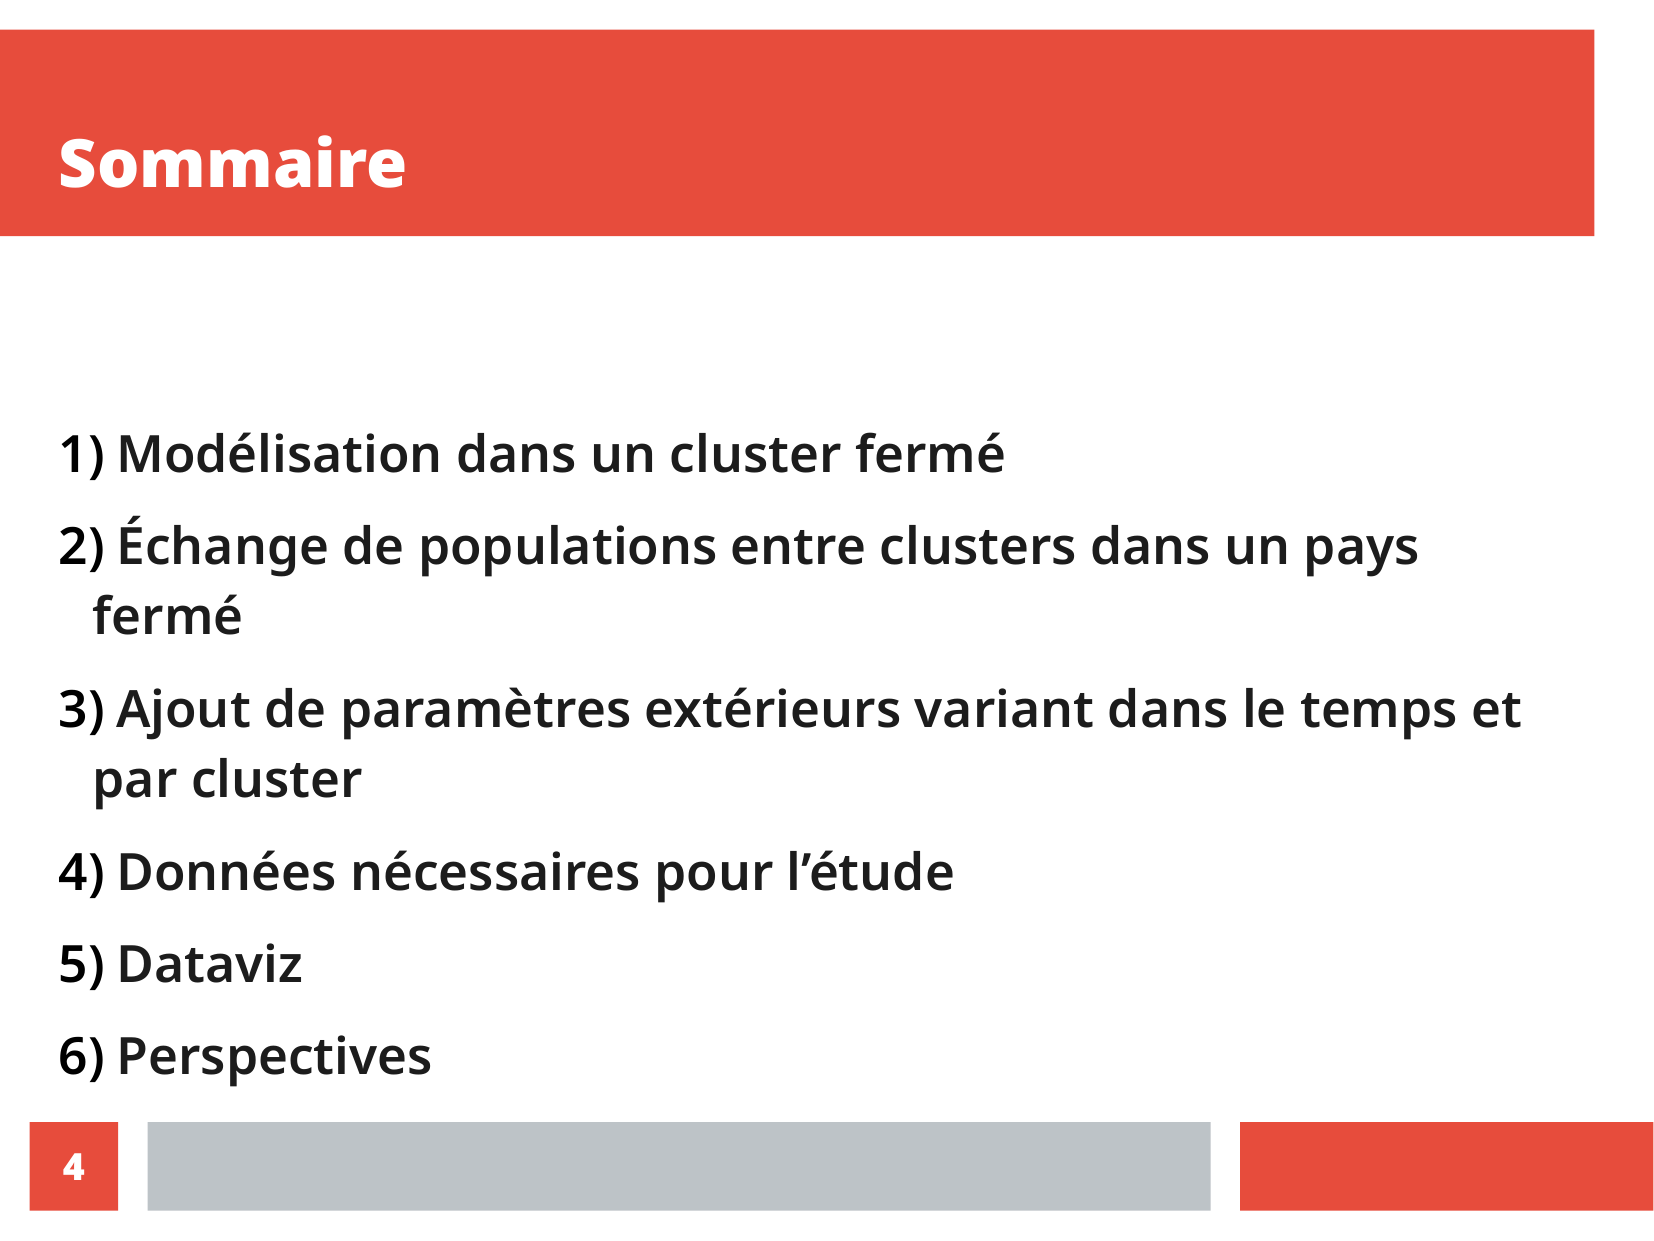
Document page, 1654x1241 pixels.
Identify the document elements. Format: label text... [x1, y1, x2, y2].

title Sommaire [59, 59, 1595, 207]
list Modélisation dans un cluster fermé Échange de populations entre clusters dans un pays fermé Ajout de paramètres extérieurs variant dans le temps et par cluster Données nécessaires pour l’étude Dataviz Perspectives [59, 324, 1565, 1093]
